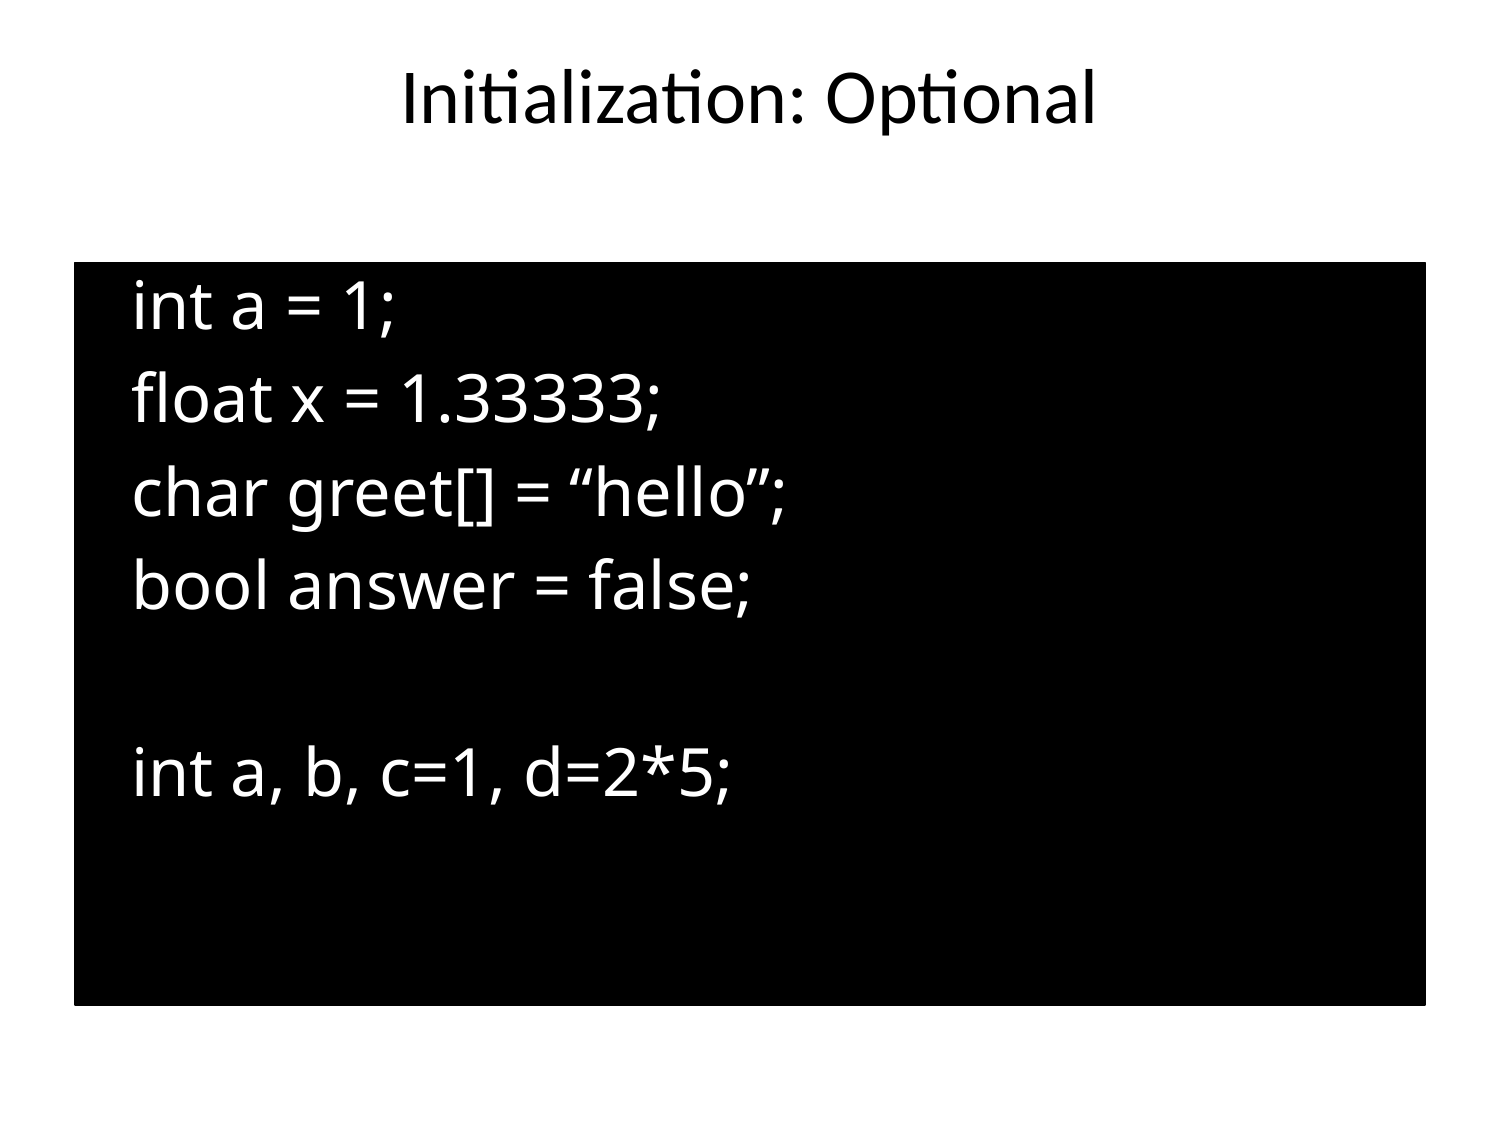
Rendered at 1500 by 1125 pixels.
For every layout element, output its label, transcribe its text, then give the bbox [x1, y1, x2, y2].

title Initialization: Optional [75, 45, 1425, 233]
list int a = 1; float x = 1.33333; char greet[] = “hello”; bool answer = false; int a, b, c=1, d=2*5; [75, 262, 1425, 1005]
